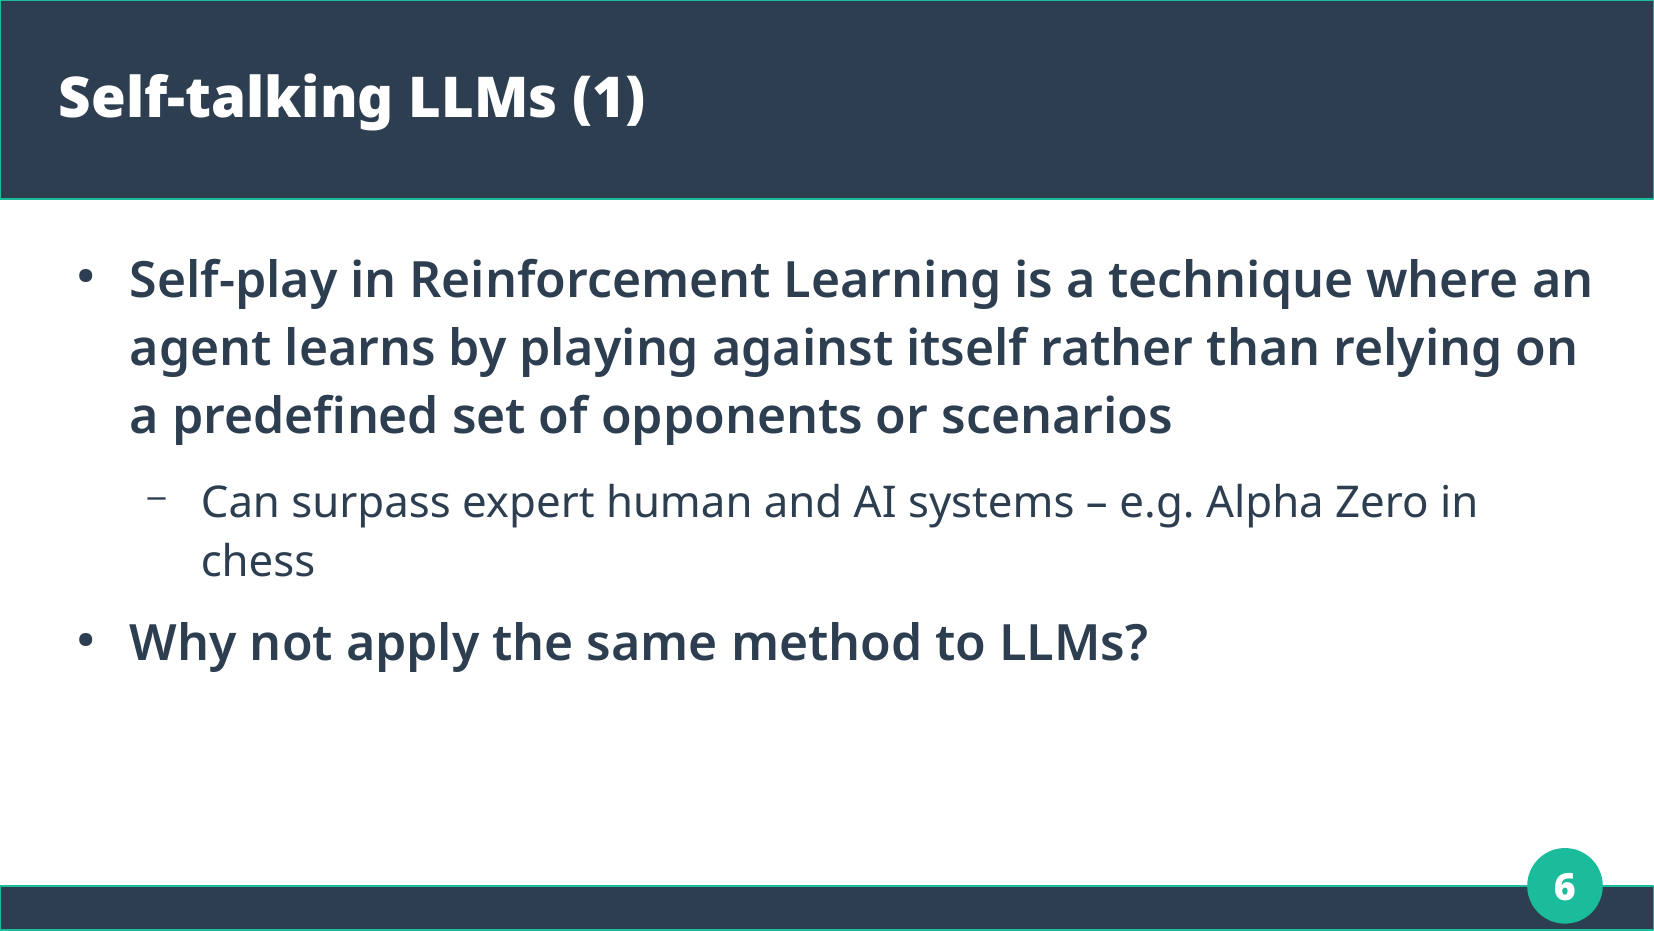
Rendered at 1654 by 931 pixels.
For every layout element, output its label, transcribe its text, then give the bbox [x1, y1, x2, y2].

title Self-talking LLMs (1) [59, 37, 1595, 156]
list Self-play in Reinforcement Learning is a technique where an agent learns by playing against itself rather than relying on a predefined set of opponents or scenarios Can surpass expert human and AI systems – e.g. Alpha Zero in chess Why not apply the same method to LLMs? [59, 243, 1595, 864]
